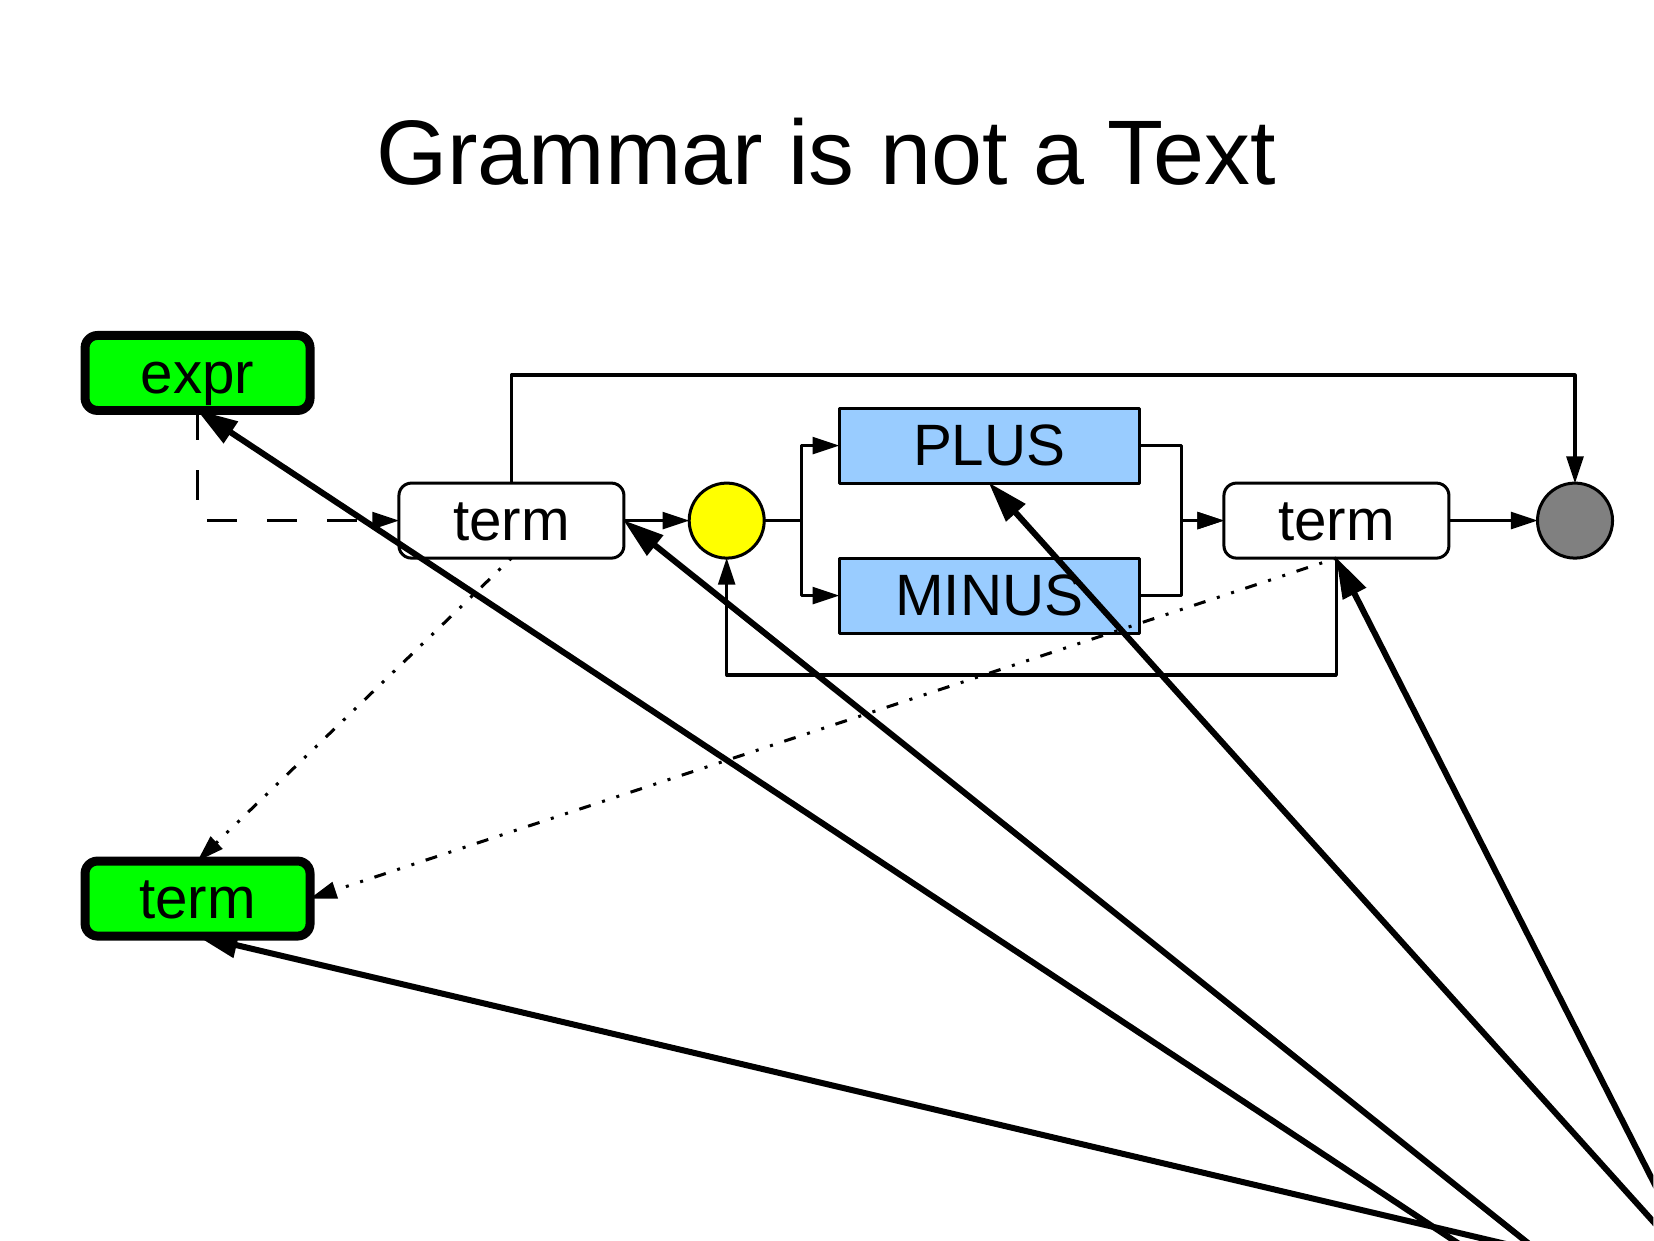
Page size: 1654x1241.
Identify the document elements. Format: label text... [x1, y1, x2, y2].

text_box term [399, 548, 415, 559]
text_box [1537, 483, 1613, 559]
text_box expr [85, 335, 311, 411]
title Grammar is not a Text [82, 49, 1571, 257]
text_box MINUS [839, 558, 1115, 634]
text_box PLUS [839, 408, 1140, 484]
text_box term [85, 861, 311, 937]
text_box [689, 483, 765, 559]
text_box term [398, 483, 624, 559]
text_box MINUS [1062, 558, 1140, 634]
text_box term [1223, 483, 1449, 559]
